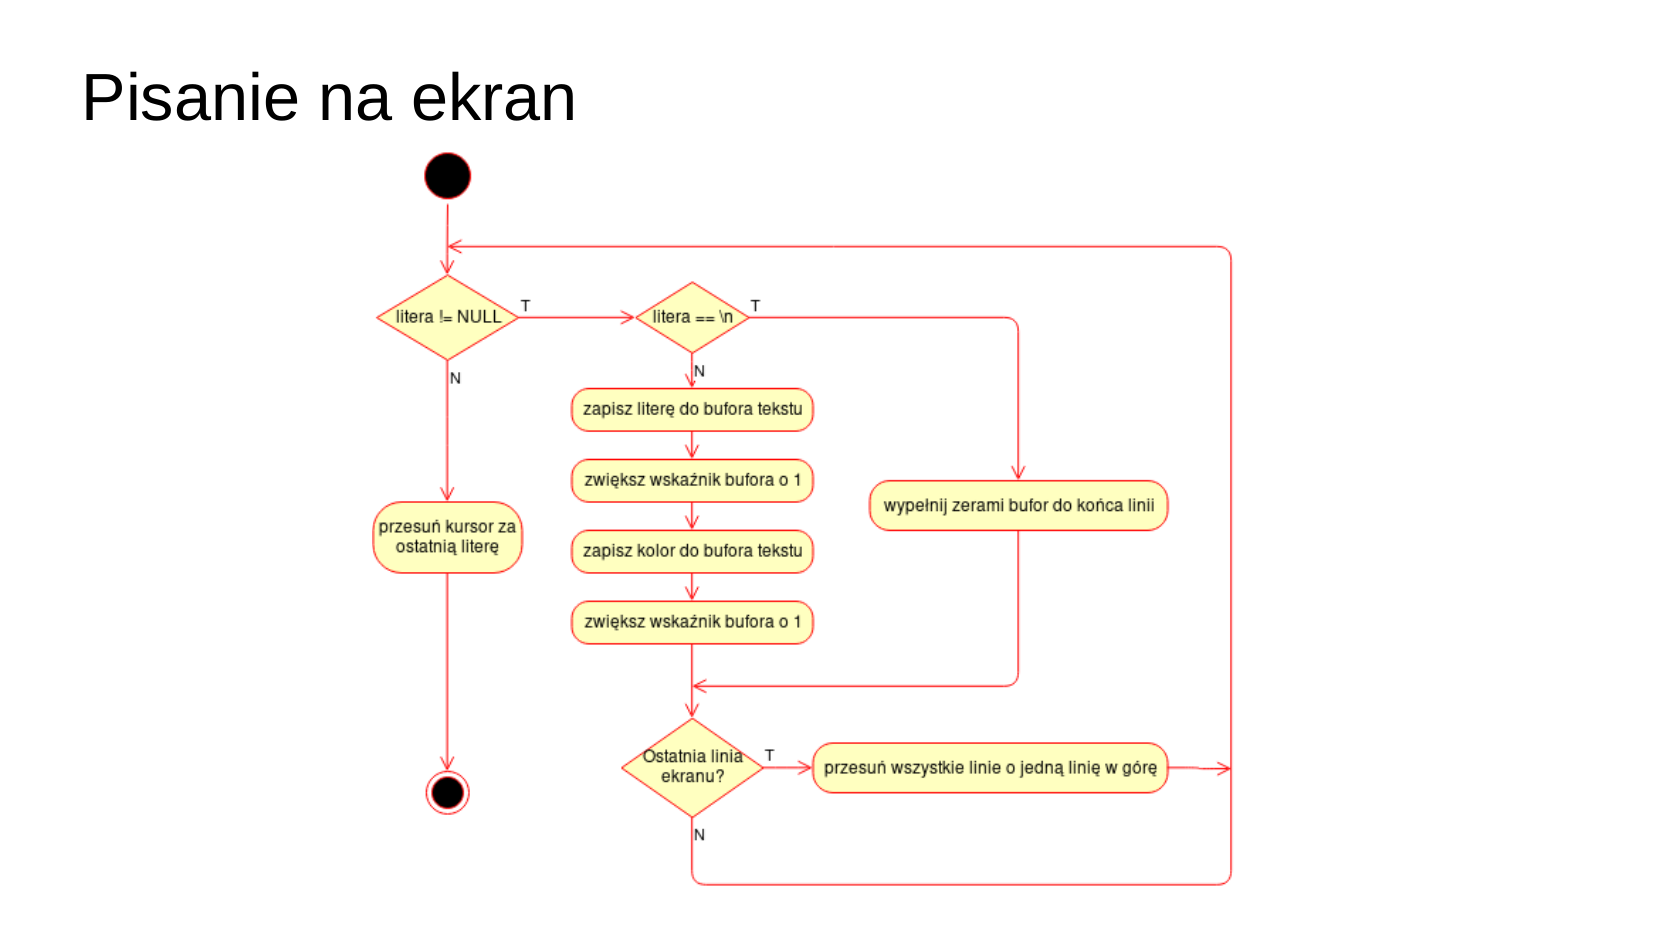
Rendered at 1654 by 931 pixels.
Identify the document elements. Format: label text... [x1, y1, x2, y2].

picture [372, 147, 1246, 901]
subtitle Pisanie na ekran [0, 0, 661, 196]
